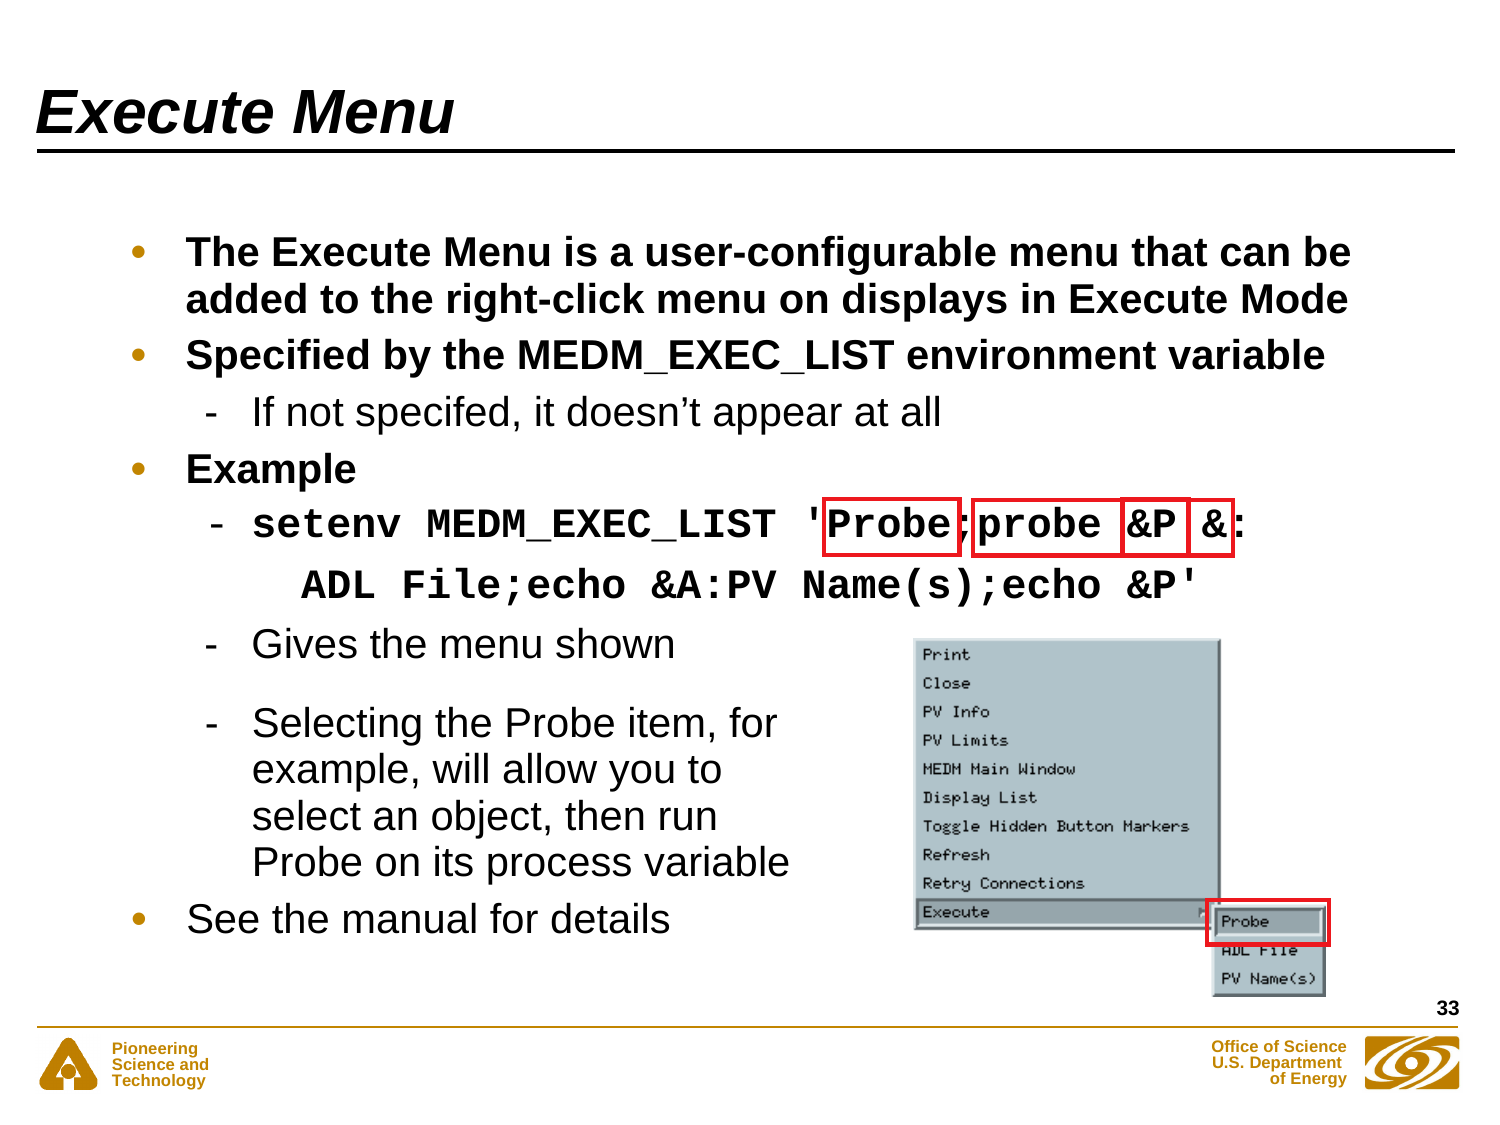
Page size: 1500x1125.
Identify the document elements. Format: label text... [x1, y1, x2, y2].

text_box Selecting the Probe item, for example, will allow you to select an object, then run Probe on its process variable See the manual for details [115, 691, 842, 1007]
picture [35, 1034, 101, 1094]
title Execute Menu [21, 75, 1459, 154]
list The Execute Menu is a user-configurable menu that can be added to the right-click menu on displays in Execute Mode Specified by the MEDM_EXEC_LIST environment variable If not specifed, it doesn’t appear at all Example setenv MEDM_EXEC_LIST 'Probe;probe &P &: ADL File;echo &A:PV Name(s);echo &P' Gives the menu shown [114, 221, 1459, 756]
picture [1209, 902, 1326, 942]
picture [1362, 1032, 1463, 1093]
picture [913, 638, 1326, 997]
